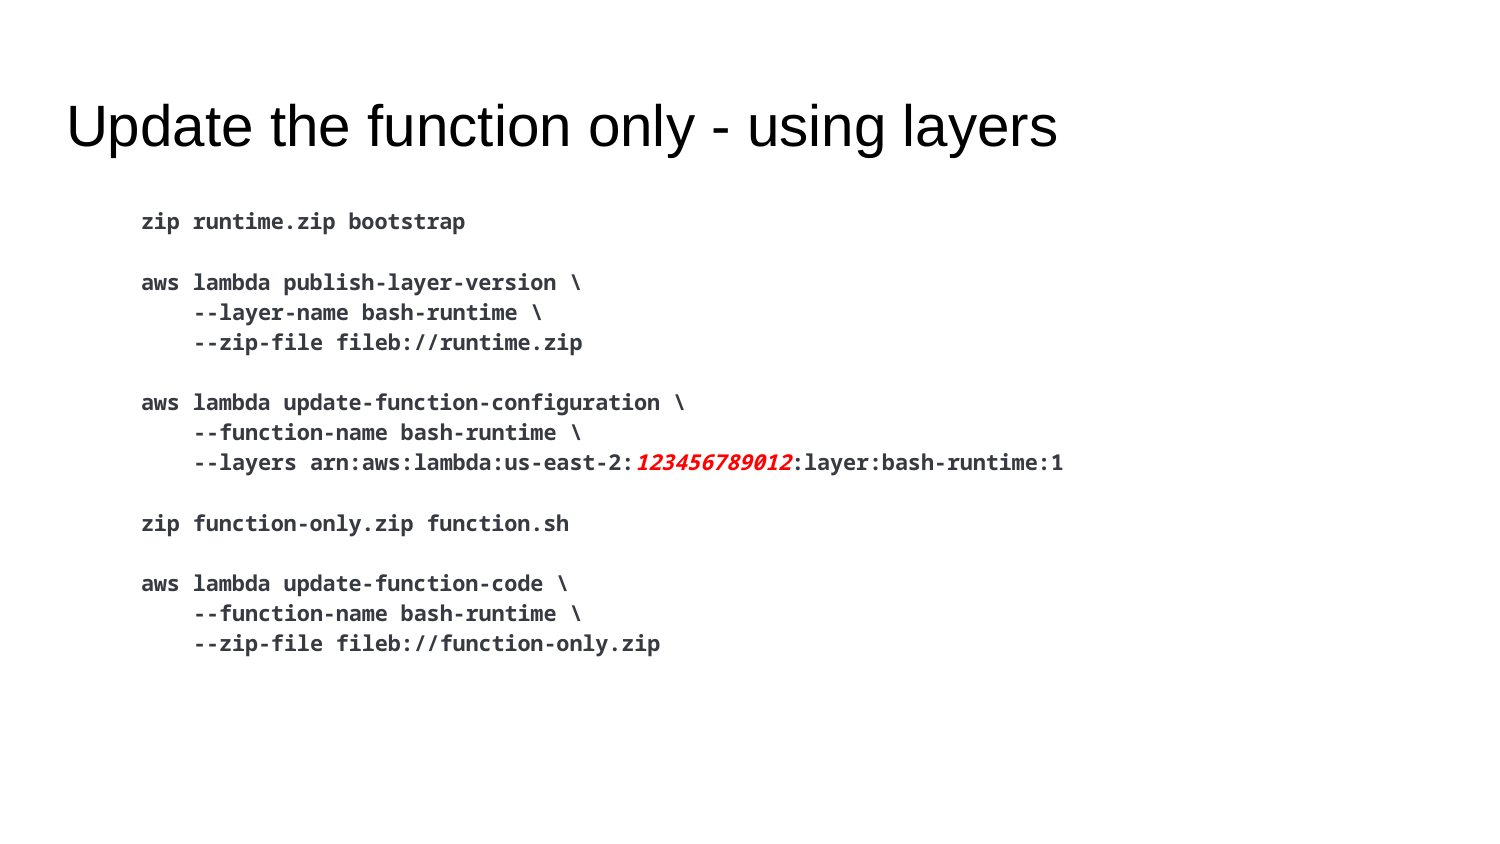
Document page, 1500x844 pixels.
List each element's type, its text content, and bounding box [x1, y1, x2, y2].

title Update the function only - using layers [51, 72, 1449, 167]
list zip runtime.zip bootstrap aws lambda publish-layer-version \ --layer-name bash-runtime \ --zip-file fileb://runtime.zip aws lambda update-function-configuration \ --function-name bash-runtime \ --layers arn:aws:lambda:us-east-2:123456789012:layer:bash-runtime:1 zip function-only.zip function.sh aws lambda update-function-code \ --function-name bash-runtime \ --zip-file fileb://function-only.zip [51, 189, 1449, 750]
